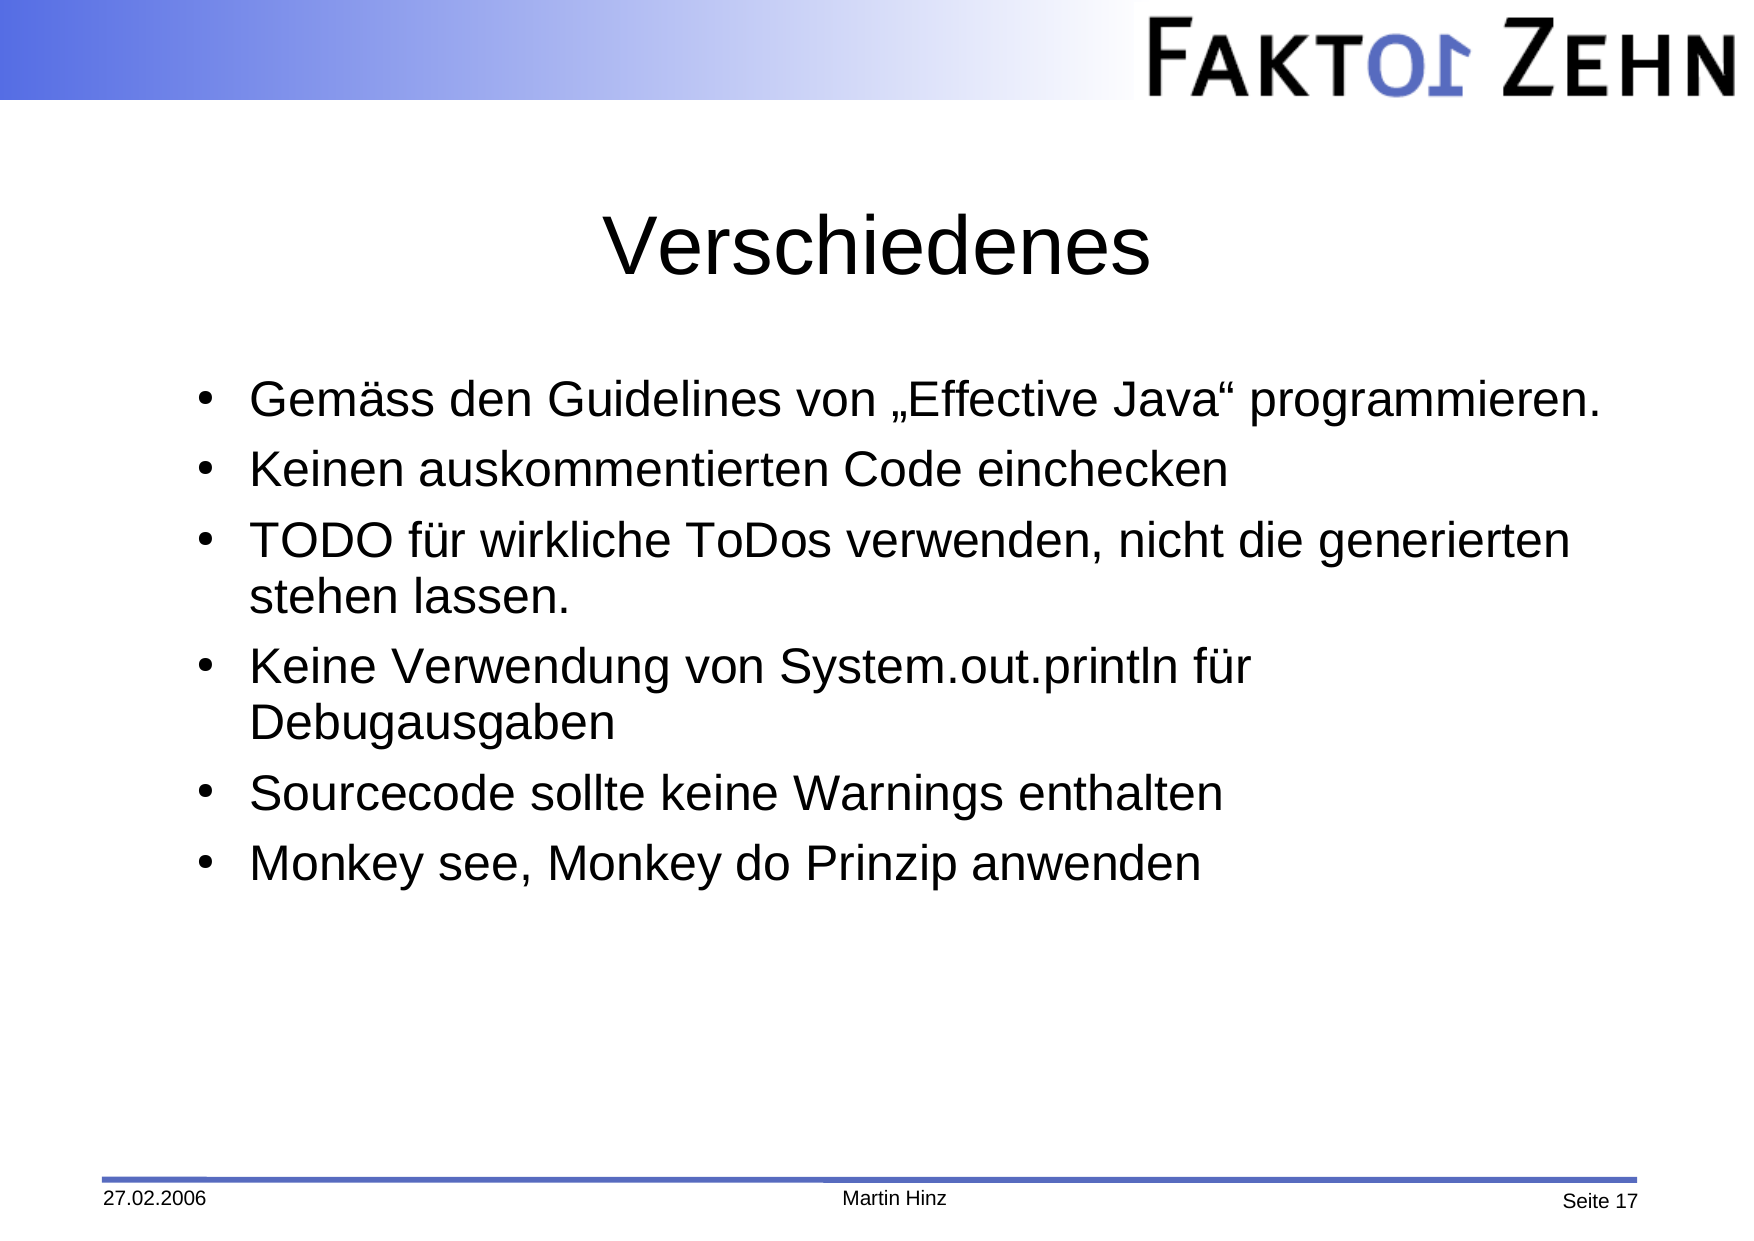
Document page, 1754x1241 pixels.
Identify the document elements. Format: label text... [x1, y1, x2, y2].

title Verschiedenes [179, 142, 1576, 349]
picture [1133, 2, 1749, 105]
list Gemäss den Guidelines von „Effective Java“ programmieren. Keinen auskommentierten Code einchecken TODO für wirkliche ToDos verwenden, nicht die generierten stehen lassen. Keine Verwendung von System.out.println für Debugausgaben Sourcecode sollte keine Warnings enthalten Monkey see, Monkey do Prinzip anwenden [179, 371, 1625, 1078]
